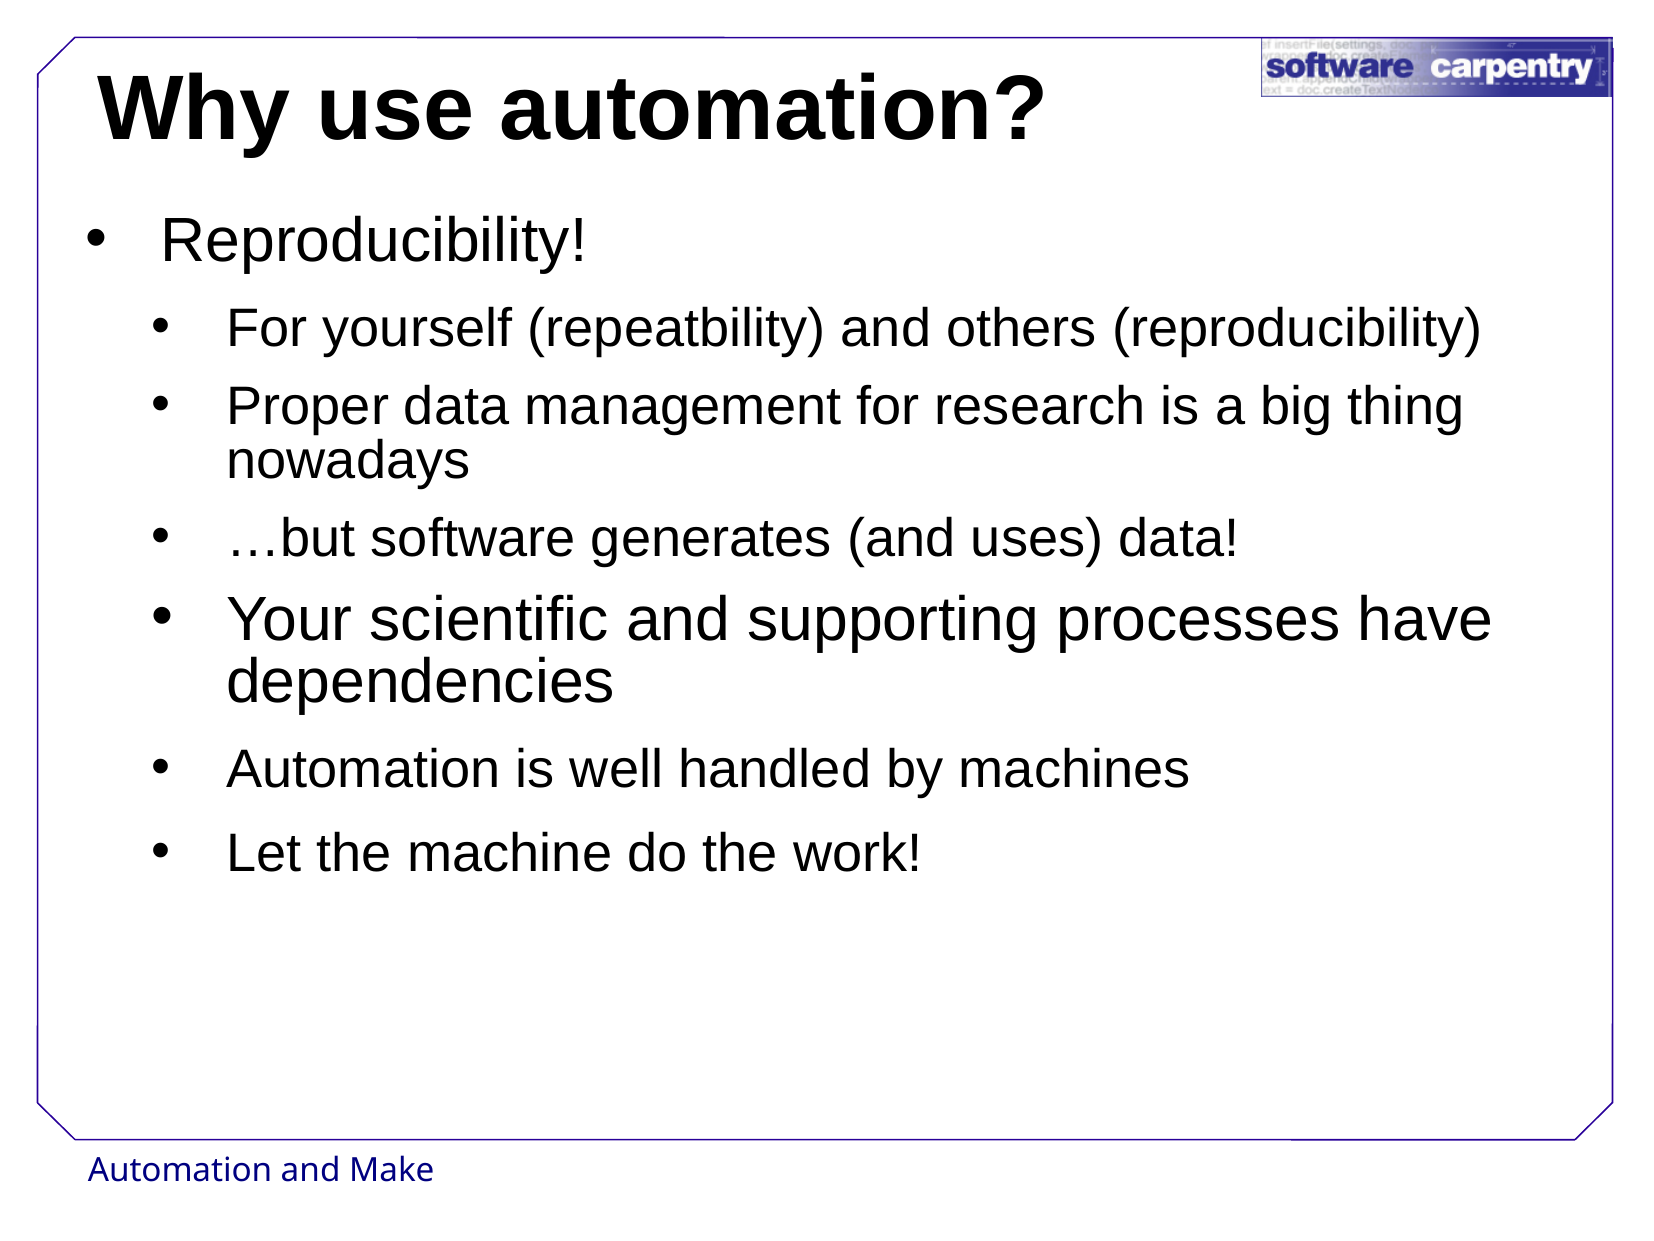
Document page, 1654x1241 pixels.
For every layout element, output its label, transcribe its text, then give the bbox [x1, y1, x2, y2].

list Reproducibility! For yourself (repeatbility) and others (reproducibility) Proper data management for research is a big thing nowadays …but software generates (and uses) data! Your scientific and supporting processes have dependencies Automation is well handled by machines Let the machine do the work! [70, 204, 1571, 1133]
picture [1261, 39, 1613, 97]
title Why use automation? [82, 49, 1572, 176]
